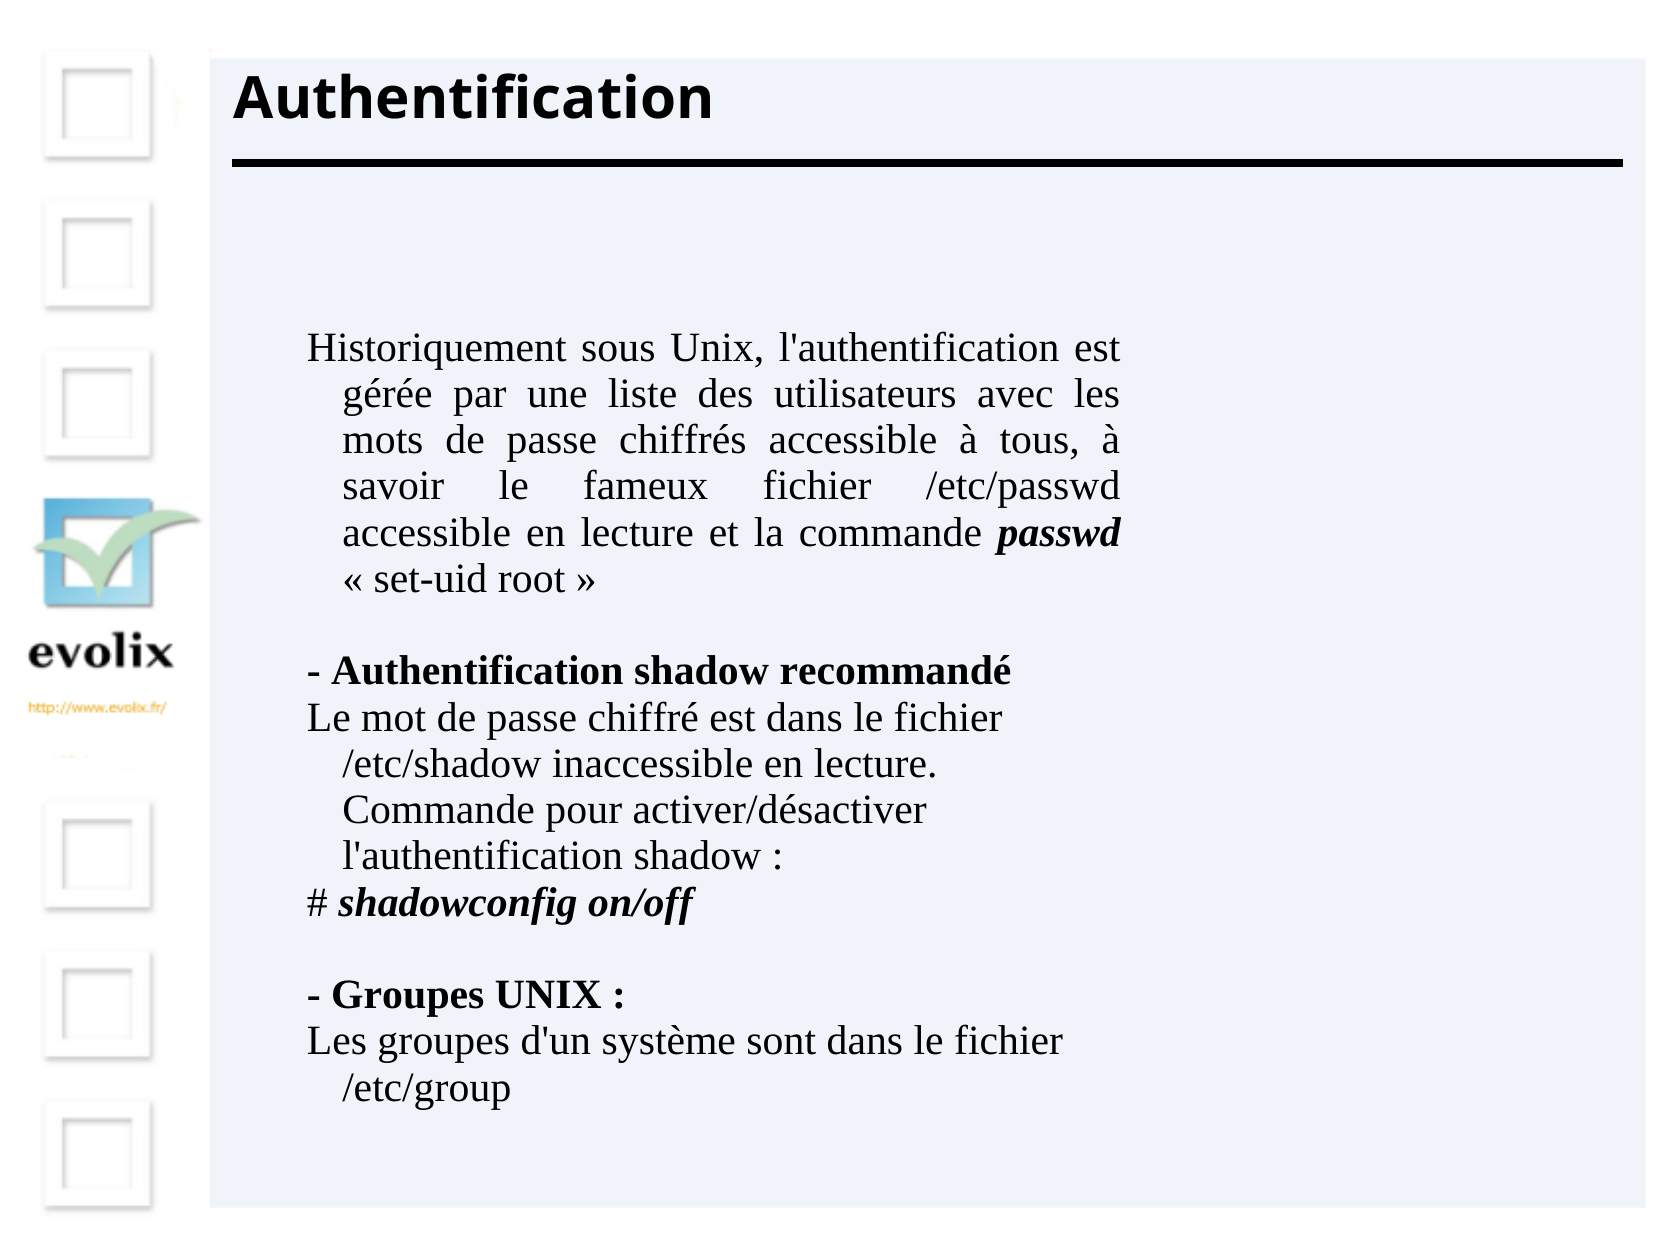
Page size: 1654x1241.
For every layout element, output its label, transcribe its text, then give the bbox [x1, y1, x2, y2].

subtitle Historiquement sous Unix, l'authentification est gérée par une liste des utilisateurs avec les mots de passe chiffrés accessible à tous, à savoir le fameux fichier /etc/passwd accessible en lecture et la commande passwd « set-uid root » - Authentification shadow recommandé Le mot de passe chiffré est dans le fichier /etc/shadow inaccessible en lecture. Commande pour activer/désactiver l'authentification shadow : # shadowconfig on/off - Groupes UNIX : Les groupes d'un système sont dans le fichier /etc/group [271, 216, 1121, 1218]
picture [0, 49, 1654, 1218]
title Authentification [233, 0, 1448, 211]
